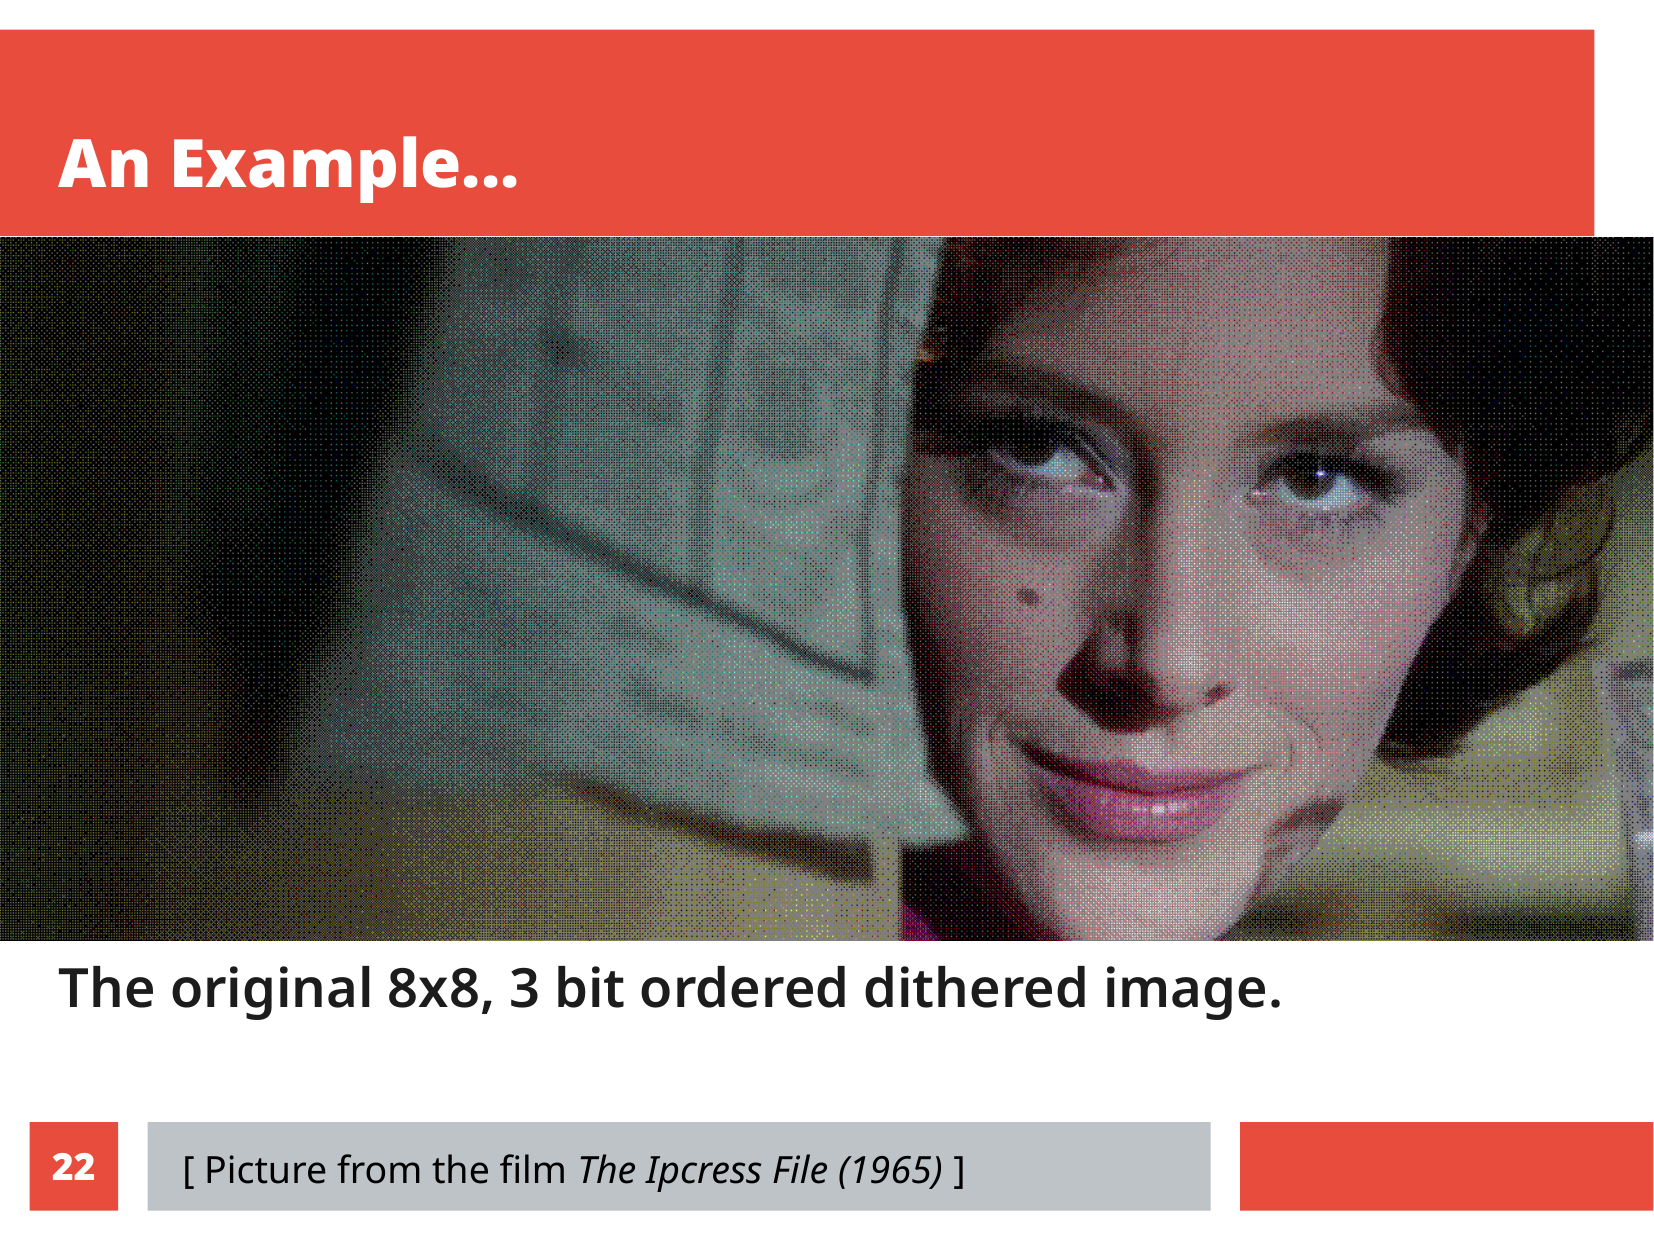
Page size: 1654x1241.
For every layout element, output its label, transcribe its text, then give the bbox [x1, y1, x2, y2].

picture [0, 237, 1654, 941]
list The original 8x8, 3 bit ordered dithered image. [59, 950, 1565, 1093]
title An Example... [59, 59, 1595, 207]
text_box [ Picture from the film The Ipcress File (1965) ] [132, 1136, 1208, 1211]
